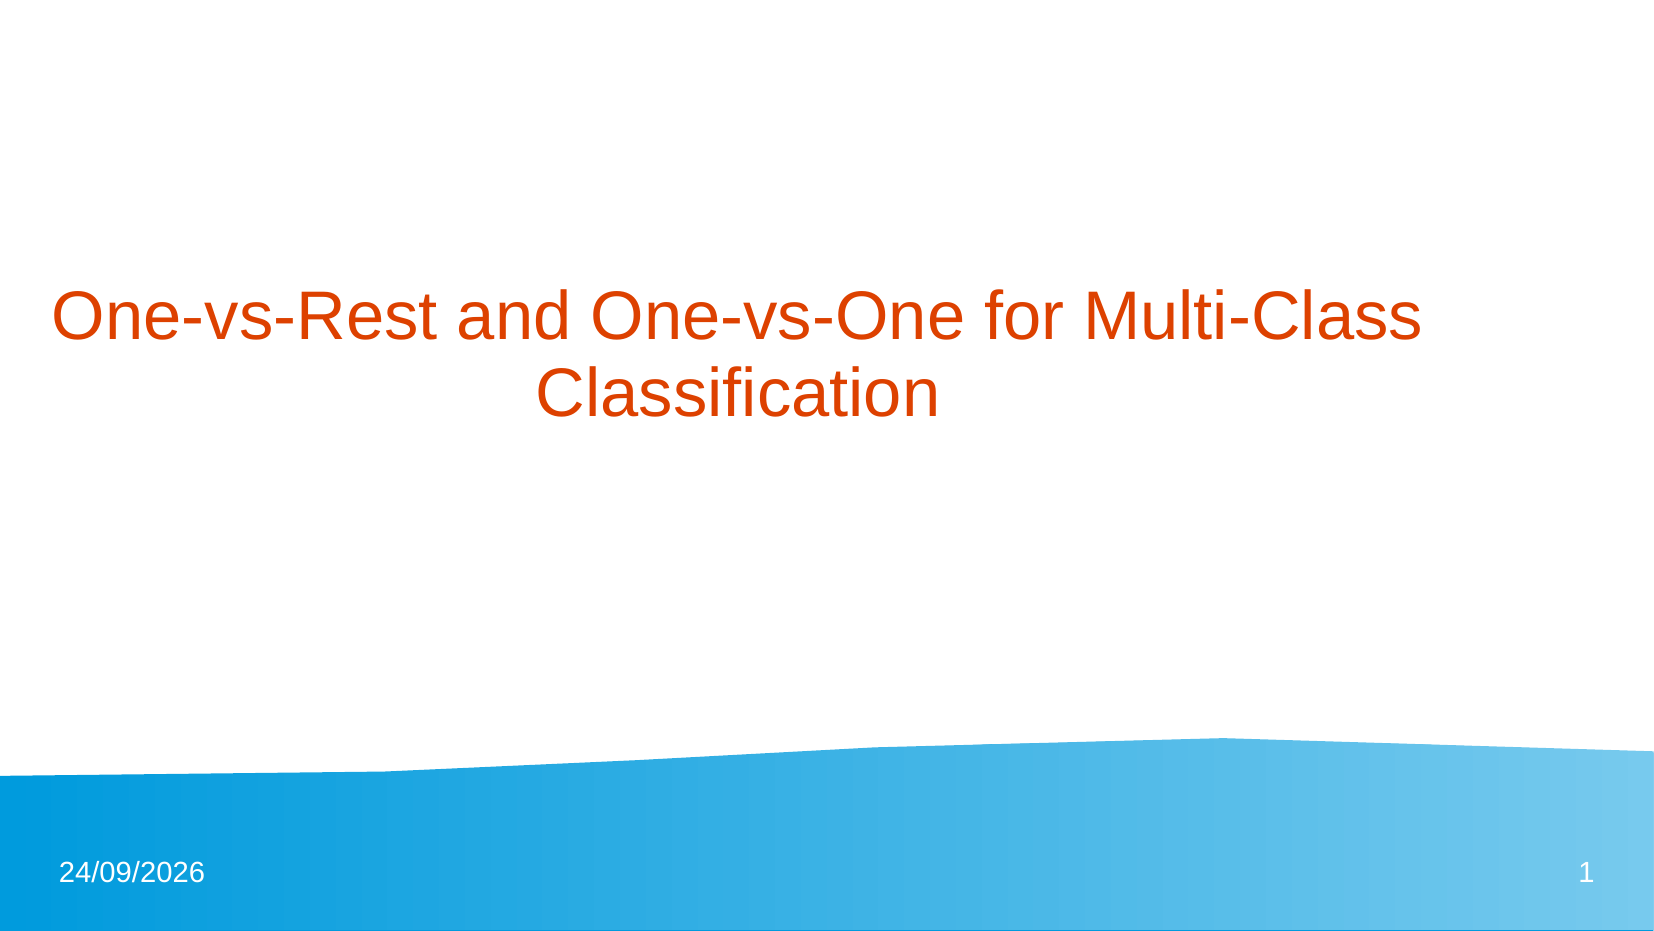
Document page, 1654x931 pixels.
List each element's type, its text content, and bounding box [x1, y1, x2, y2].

title One-vs-Rest and One-vs-One for Multi-Class Classification [0, 265, 1477, 443]
